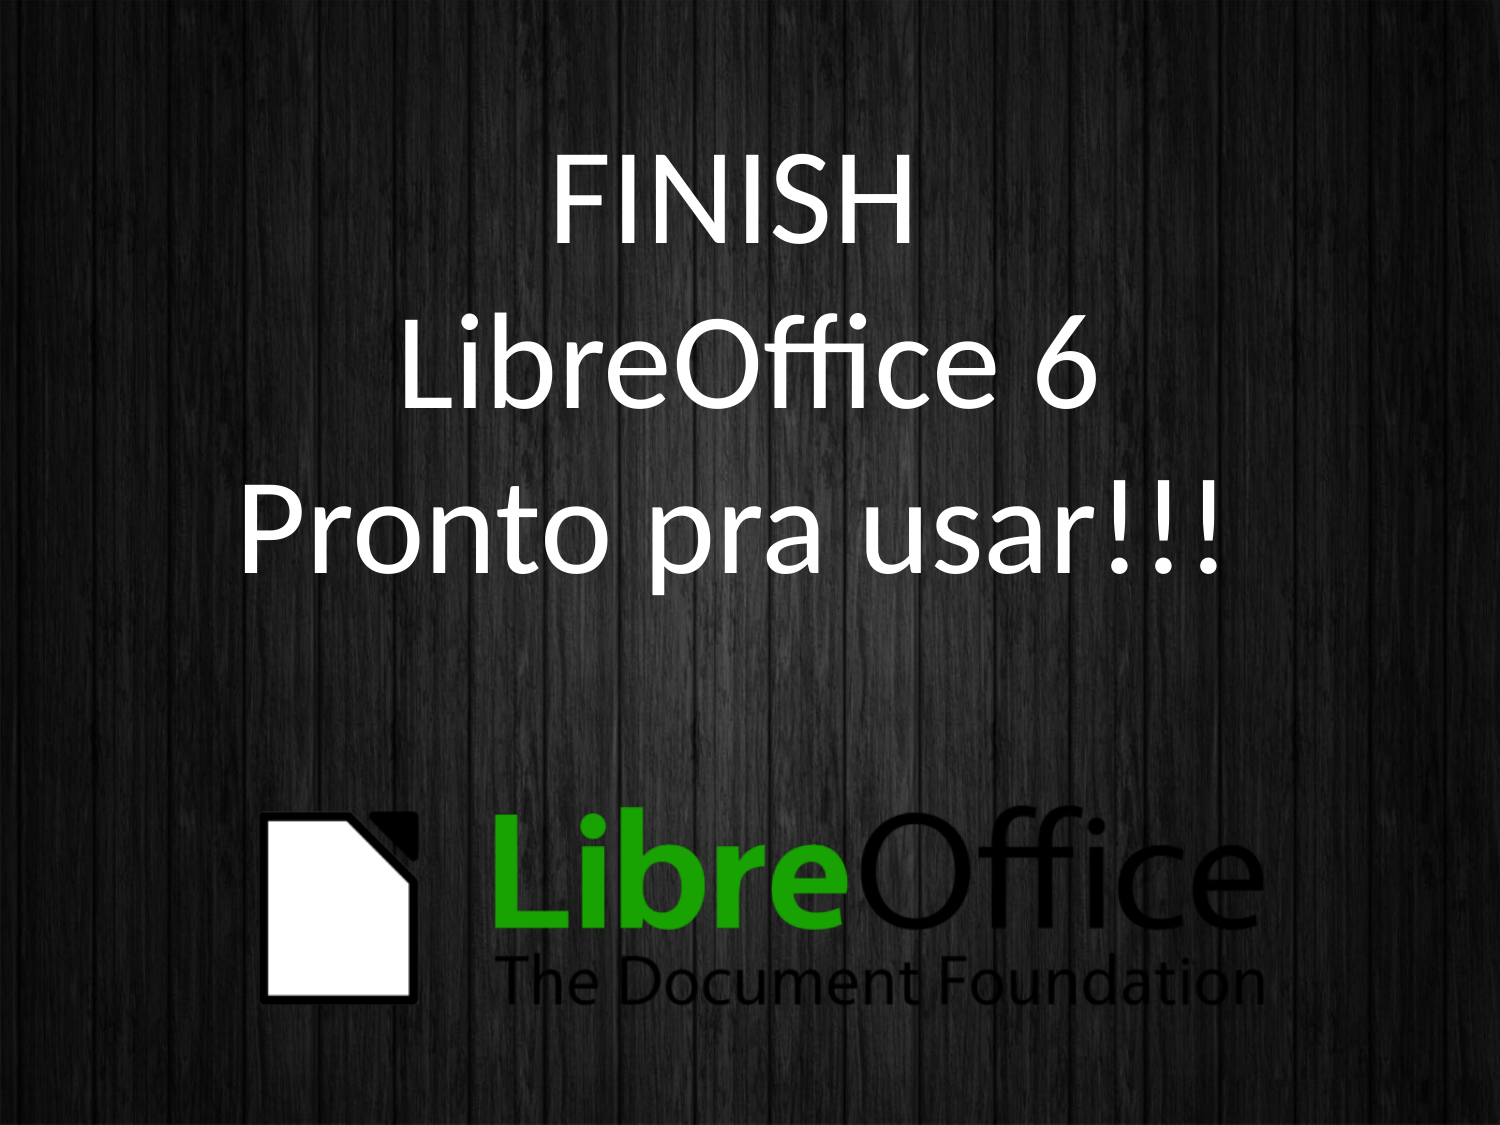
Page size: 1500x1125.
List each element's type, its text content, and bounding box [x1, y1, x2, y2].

picture [0, 0, 1500, 1125]
text_box FINISH LibreOffice 6 Pronto pra usar!!! [59, 259, 1409, 448]
